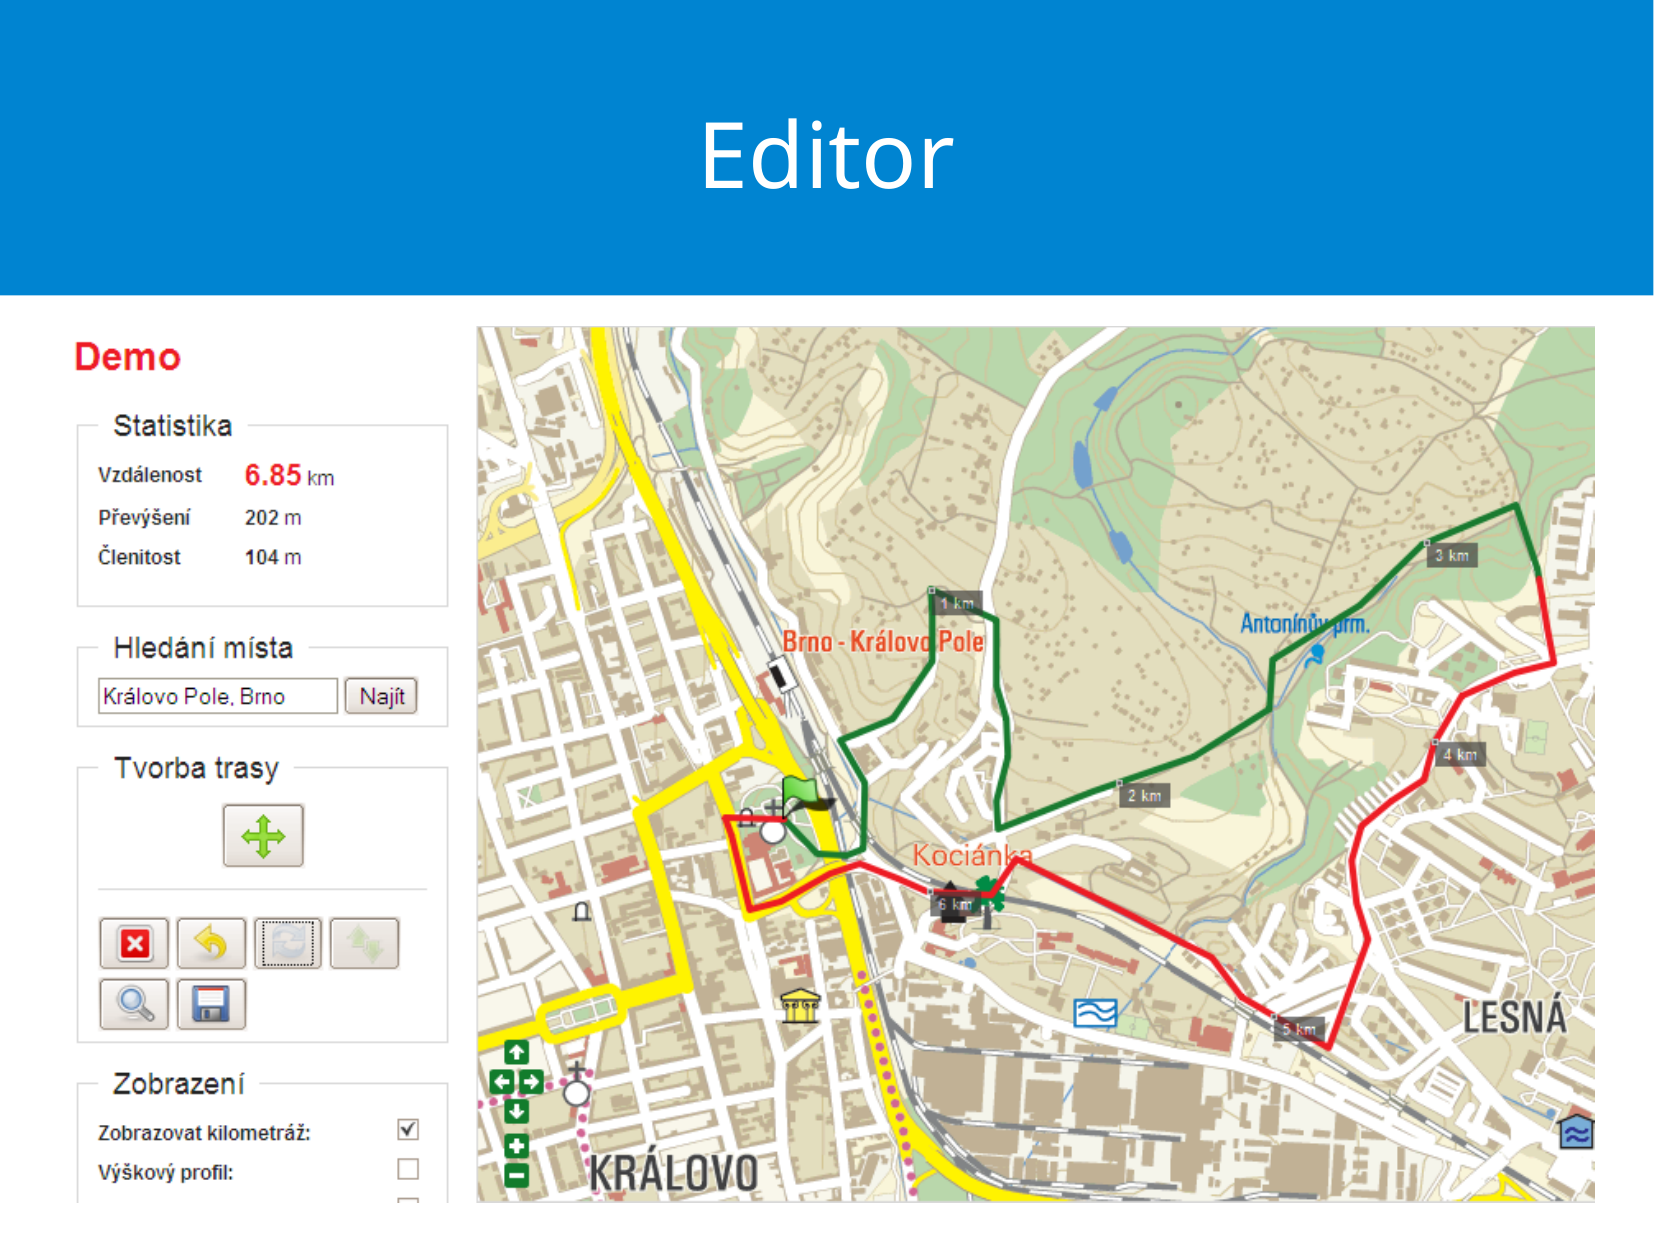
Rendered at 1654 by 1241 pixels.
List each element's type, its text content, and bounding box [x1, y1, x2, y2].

picture [59, 326, 1595, 1203]
text_box [0, 0, 1654, 296]
title Editor [82, 49, 1571, 257]
